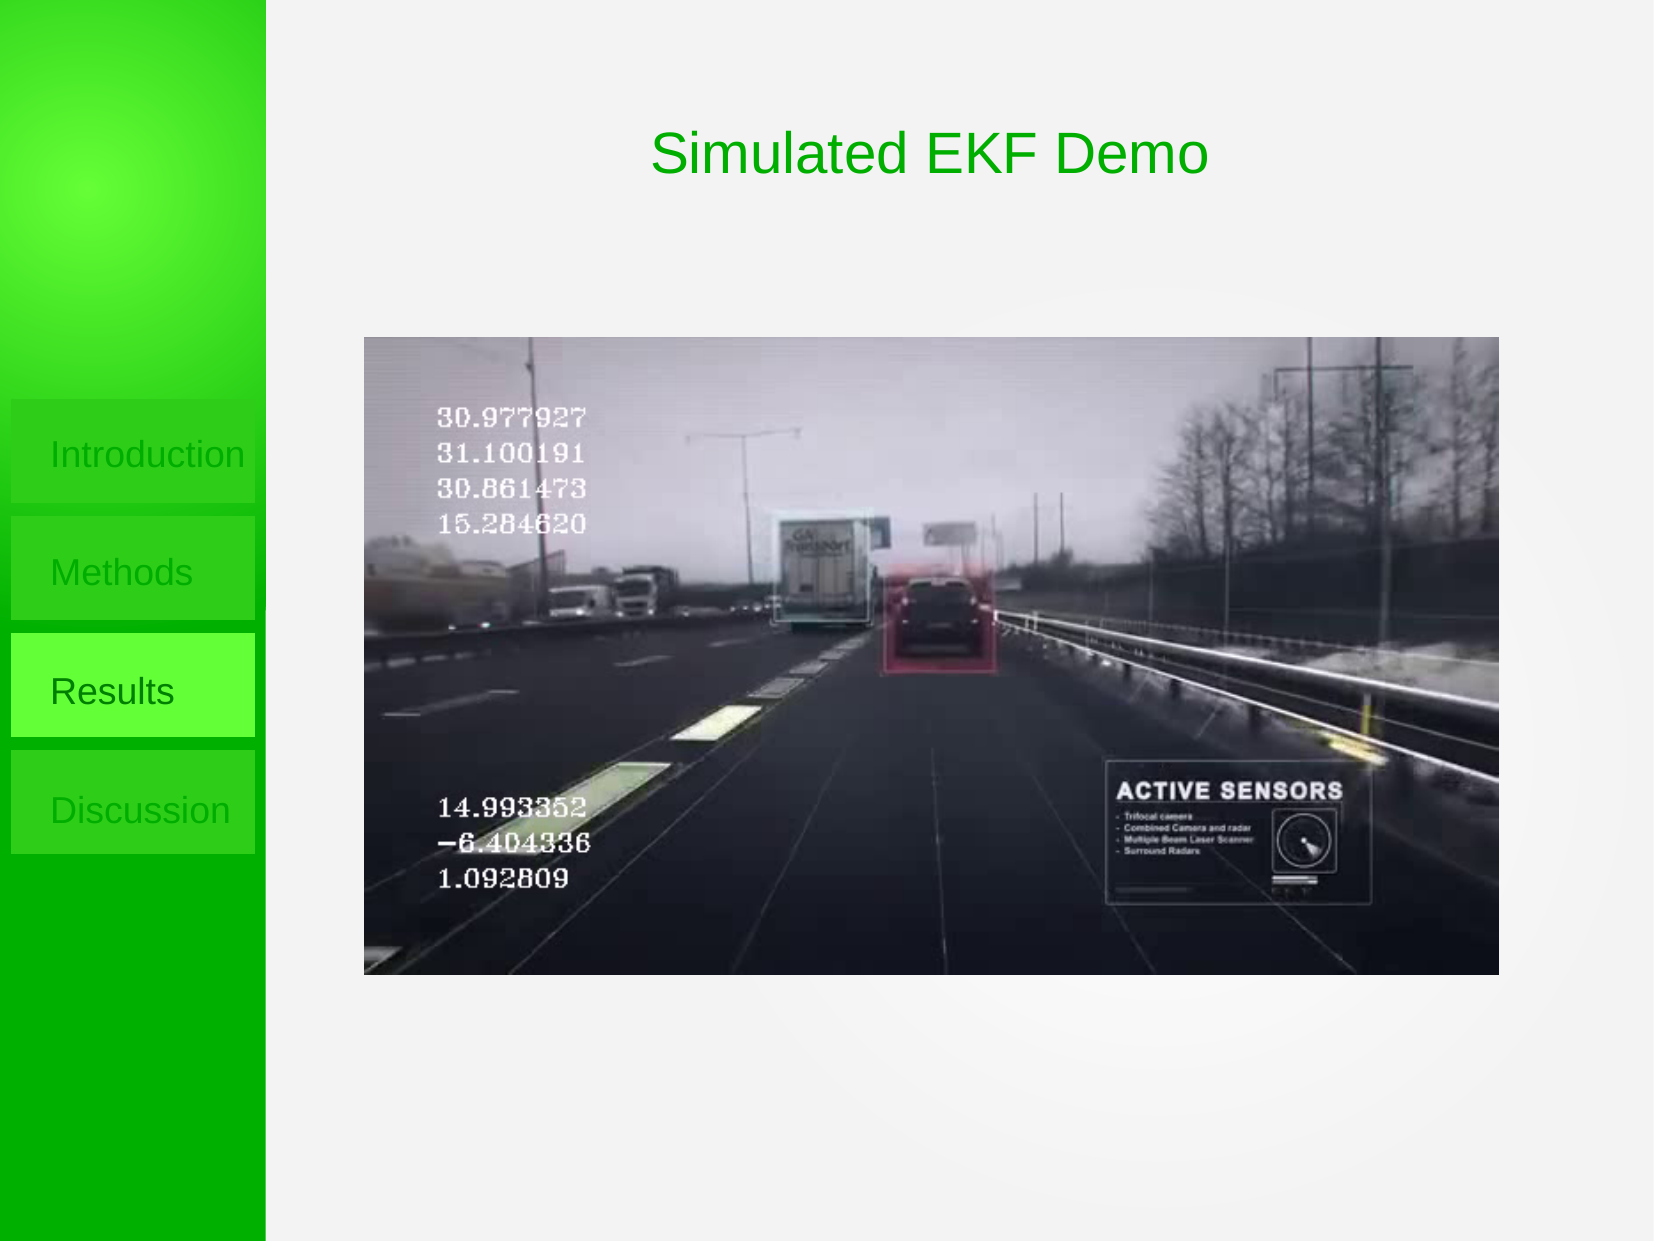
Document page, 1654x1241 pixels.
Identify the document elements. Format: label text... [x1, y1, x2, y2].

text_box Introduction [35, 425, 319, 483]
text_box Discussion [35, 781, 292, 839]
text_box Results [35, 663, 265, 720]
text_box [364, 336, 1500, 975]
text_box Methods [35, 544, 252, 602]
title Simulated EKF Demo [537, 49, 1323, 257]
